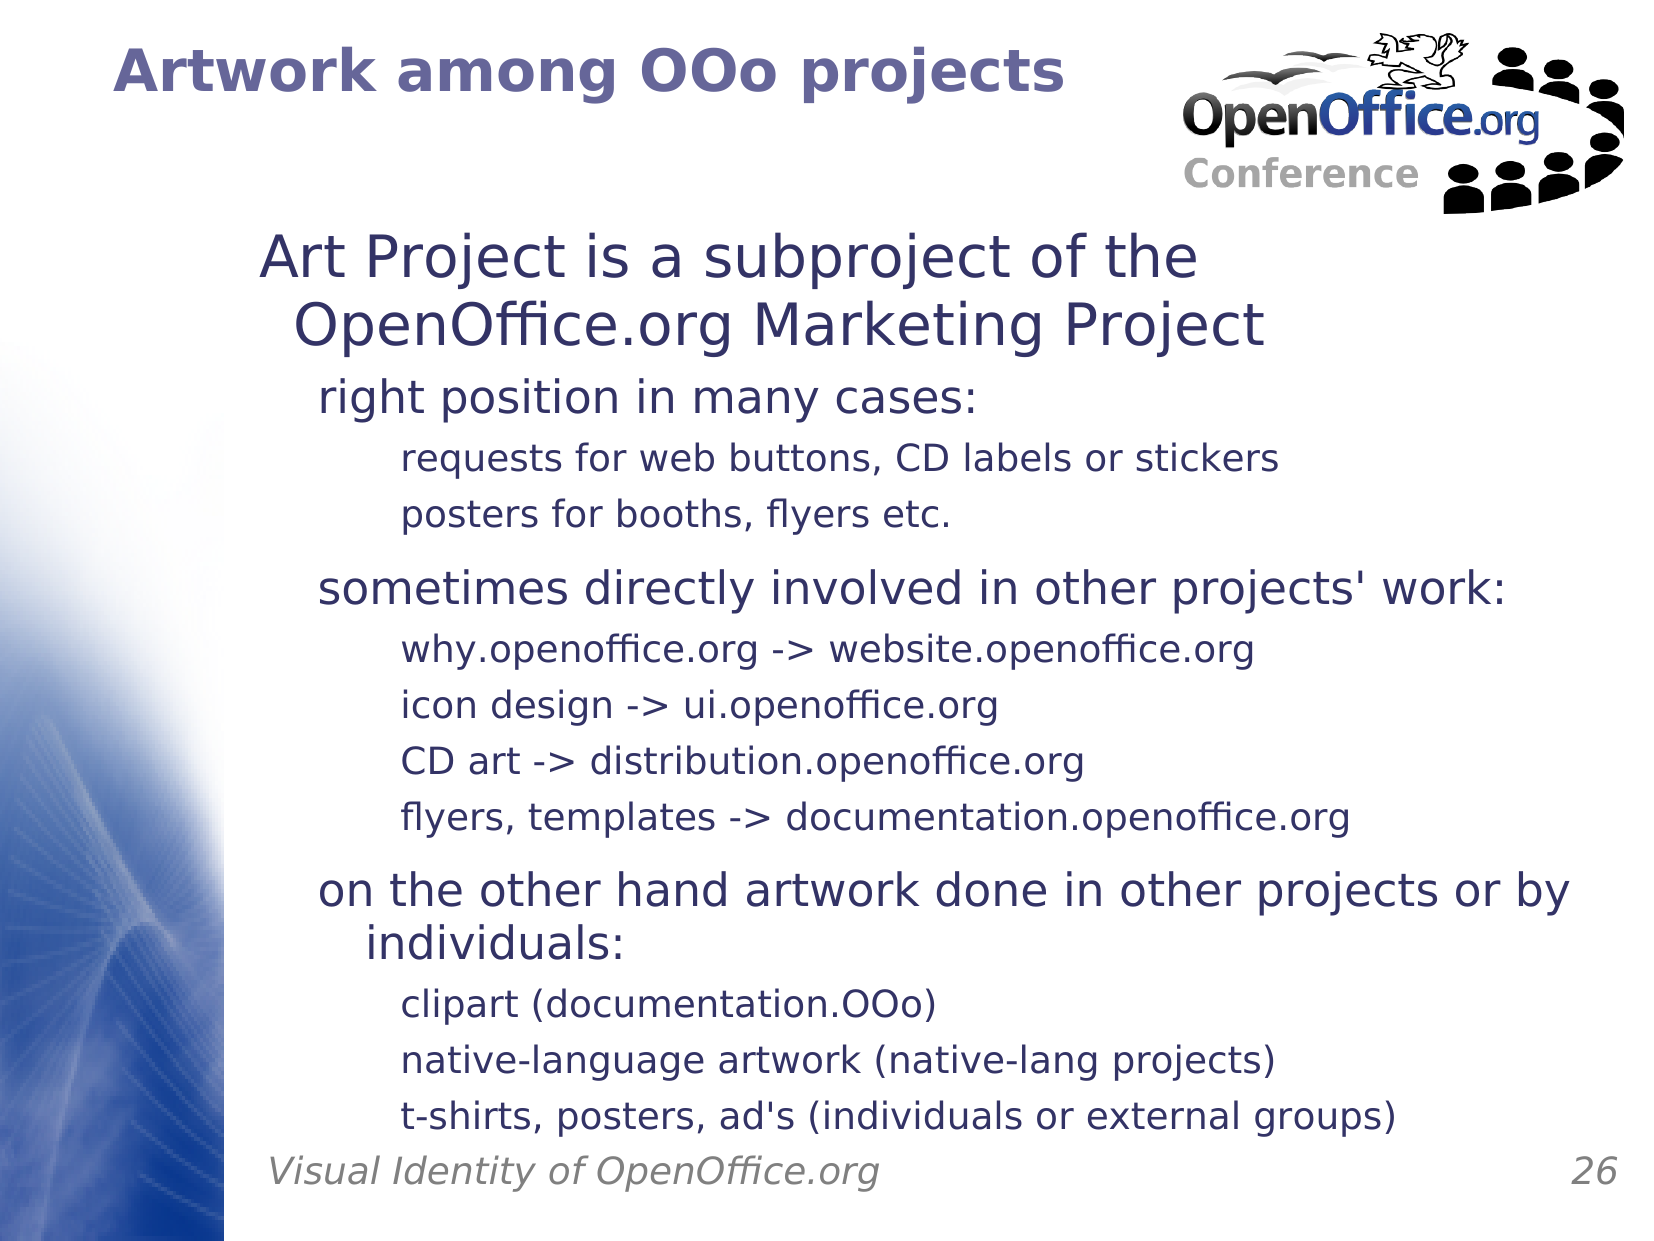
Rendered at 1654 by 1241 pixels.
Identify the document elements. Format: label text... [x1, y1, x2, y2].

title Artwork among OOo projects [24, 15, 1152, 129]
list Art Project is a subproject of the OpenOffice.org Marketing Project right position in many cases: requests for web buttons, CD labels or stickers posters for booths, flyers etc. sometimes directly involved in other projects' work: why.openoffice.org -> website.openoffice.org icon design -> ui.openoffice.org CD art -> distribution.openoffice.org flyers, templates -> documentation.openoffice.org on the other hand artwork done in other projects or by individuals: clipart (documentation.OOo) native-language artwork (native-lang projects) t-shirts, posters, ad's (individuals or external groups) [223, 223, 1619, 1139]
picture [1183, 33, 1624, 214]
picture [0, 0, 224, 1241]
